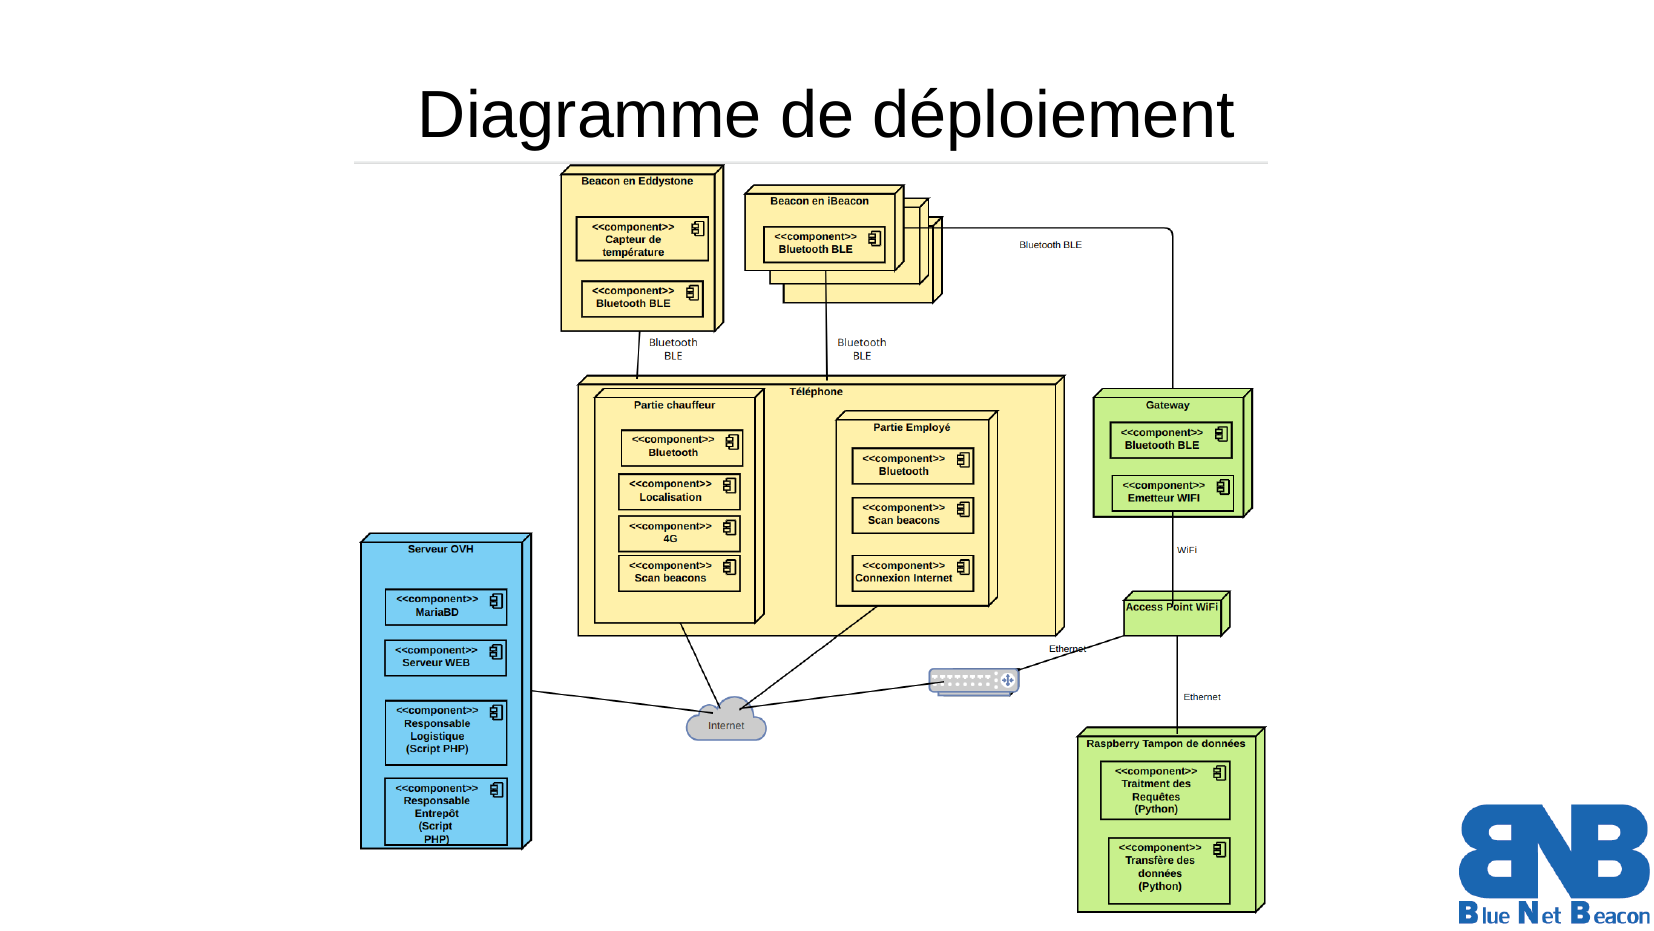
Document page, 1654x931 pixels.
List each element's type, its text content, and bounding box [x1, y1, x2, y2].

picture [1459, 797, 1650, 930]
title Diagramme de déploiement [82, 37, 1571, 193]
picture [354, 161, 1268, 916]
